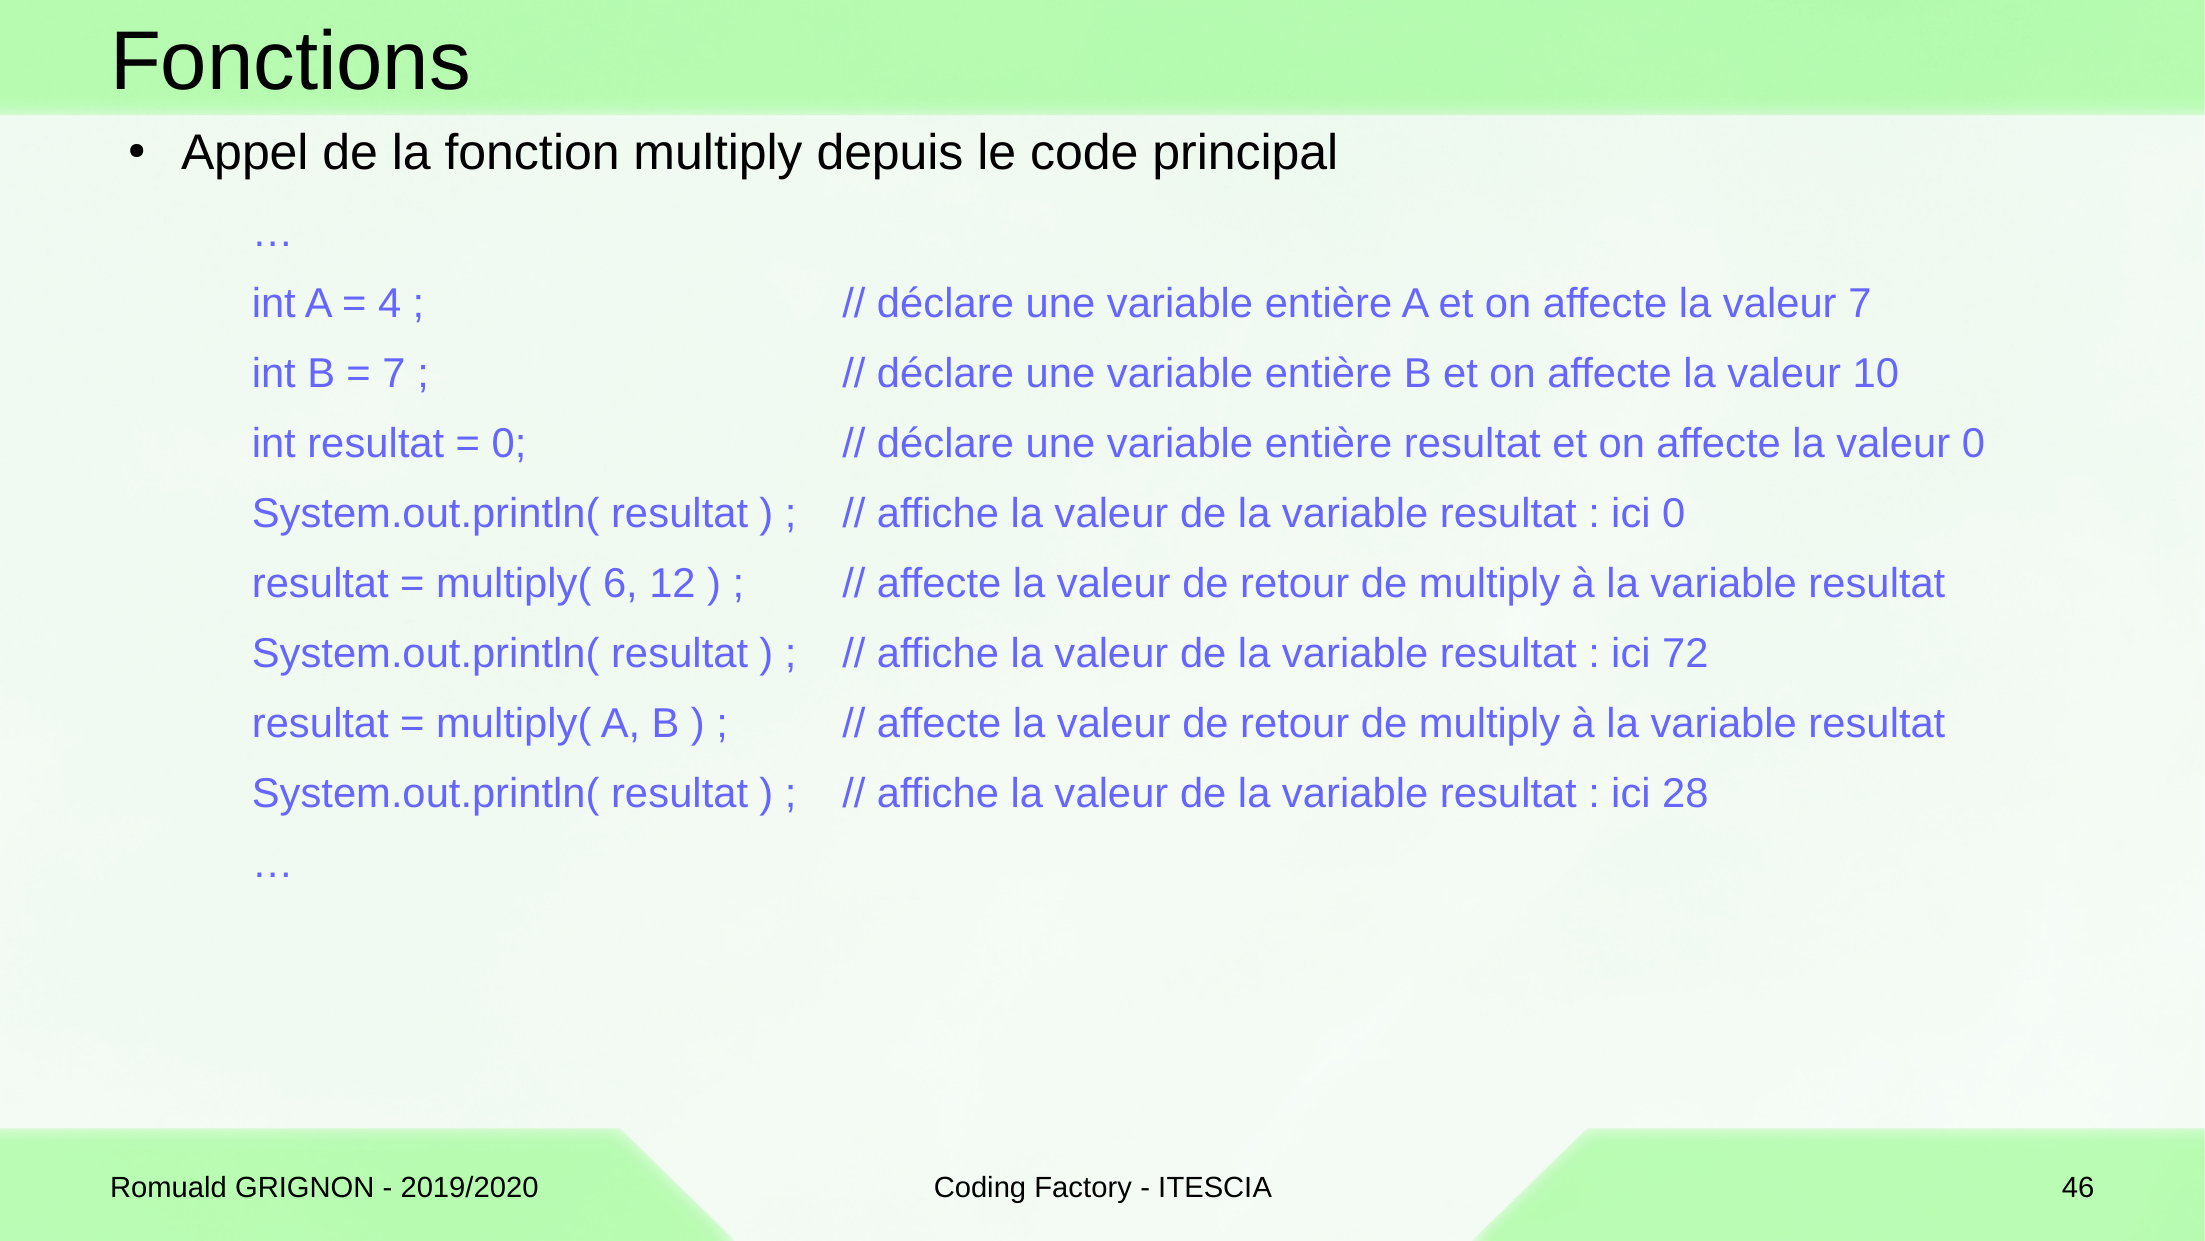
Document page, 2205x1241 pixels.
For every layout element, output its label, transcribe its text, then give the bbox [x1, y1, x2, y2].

title Fonctions [110, 49, 2095, 194]
picture [0, 0, 2205, 1241]
list Appel de la fonction multiply depuis le code principal … int A = 4 ; // déclare une variable entière A et on affecte la valeur 7 int B = 7 ; // déclare une variable entière B et on affecte la valeur 10 int resultat = 0; // déclare une variable entière resultat et on affecte la valeur 0 System.out.println( resultat ) ; // affiche la valeur de la variable resultat : ici 0 resultat = multiply( 6, 12 ) ; // affecte la valeur de retour de multiply à la variable resultat System.out.println( resultat ) ; // affiche la valeur de la variable resultat : ici 72 resultat = multiply( A, B ) ; // affecte la valeur de retour de multiply à la variable resultat System.out.println( resultat ) ; // affiche la valeur de la variable resultat : ici 28 … [110, 194, 2095, 961]
